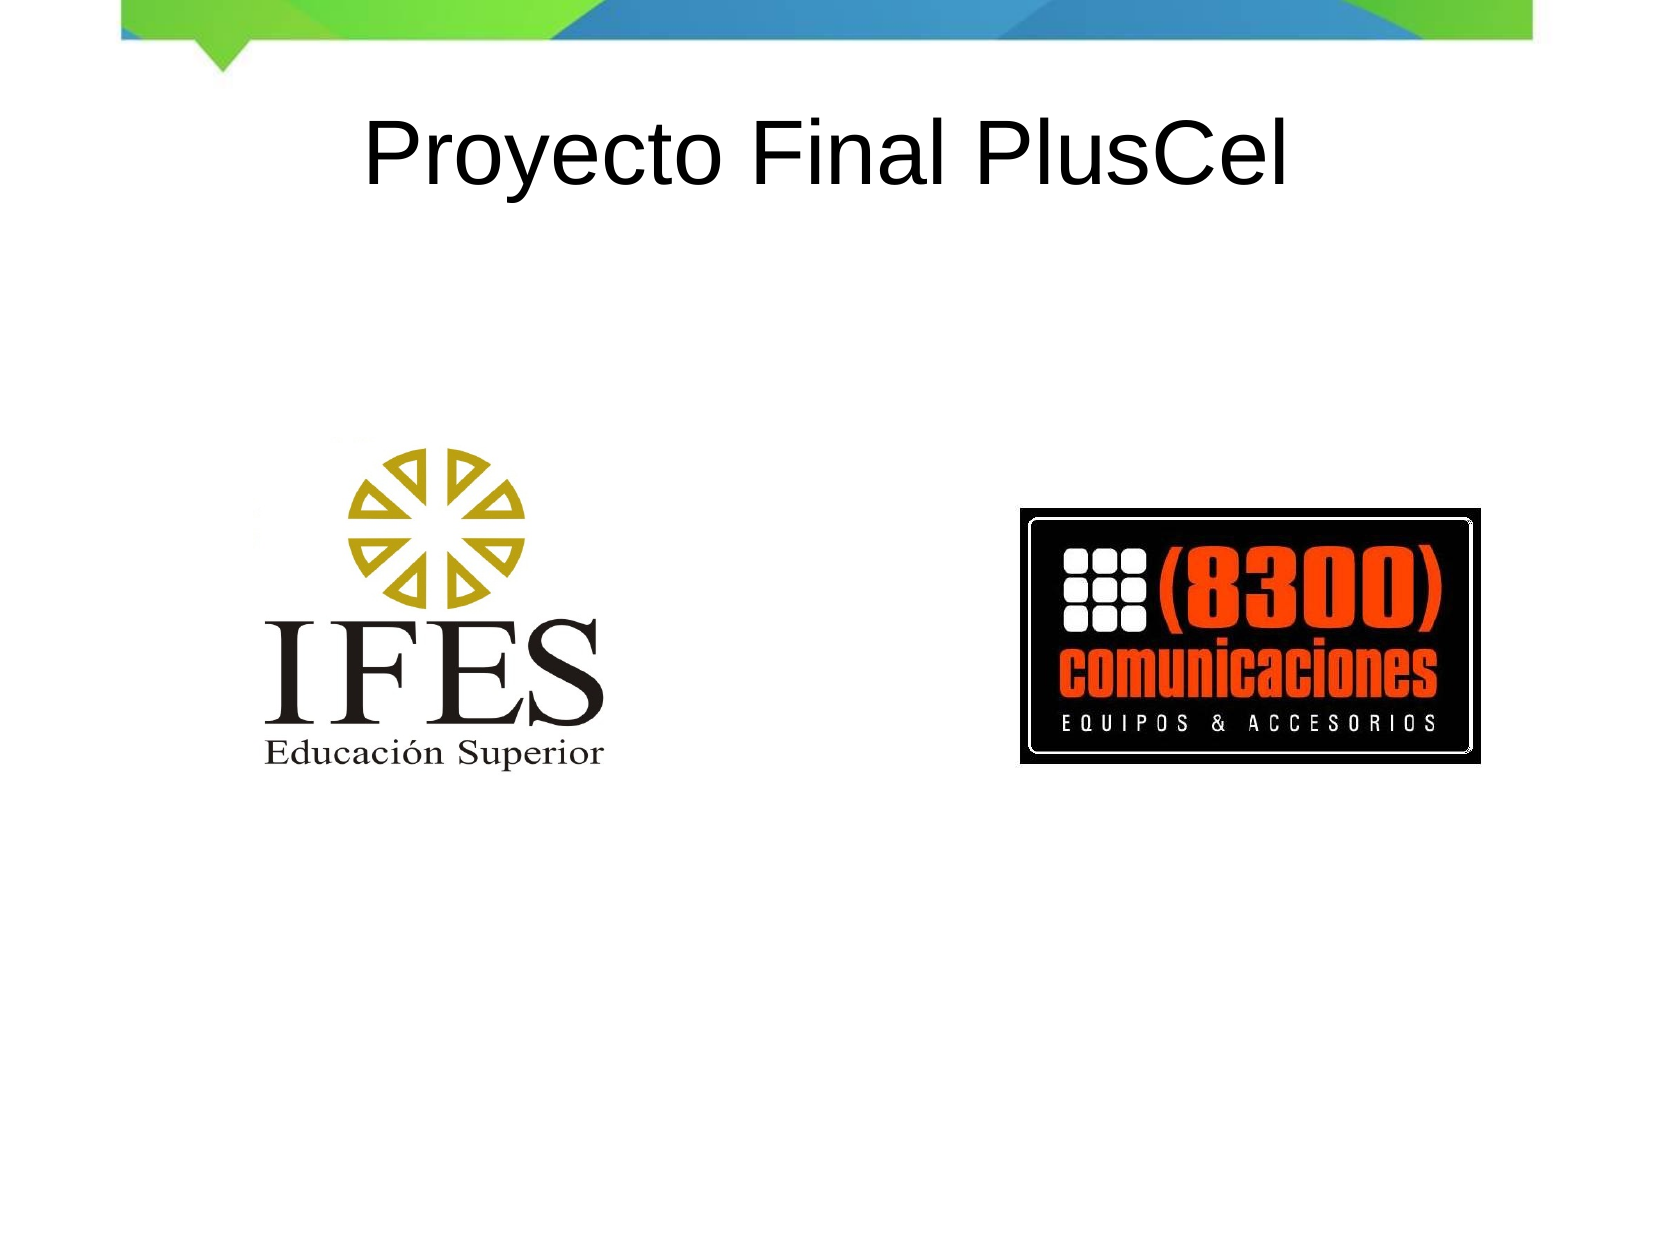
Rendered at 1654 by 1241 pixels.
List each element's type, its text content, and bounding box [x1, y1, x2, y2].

title Proyecto Final PlusCel [82, 49, 1571, 257]
picture [0, 0, 1654, 1241]
